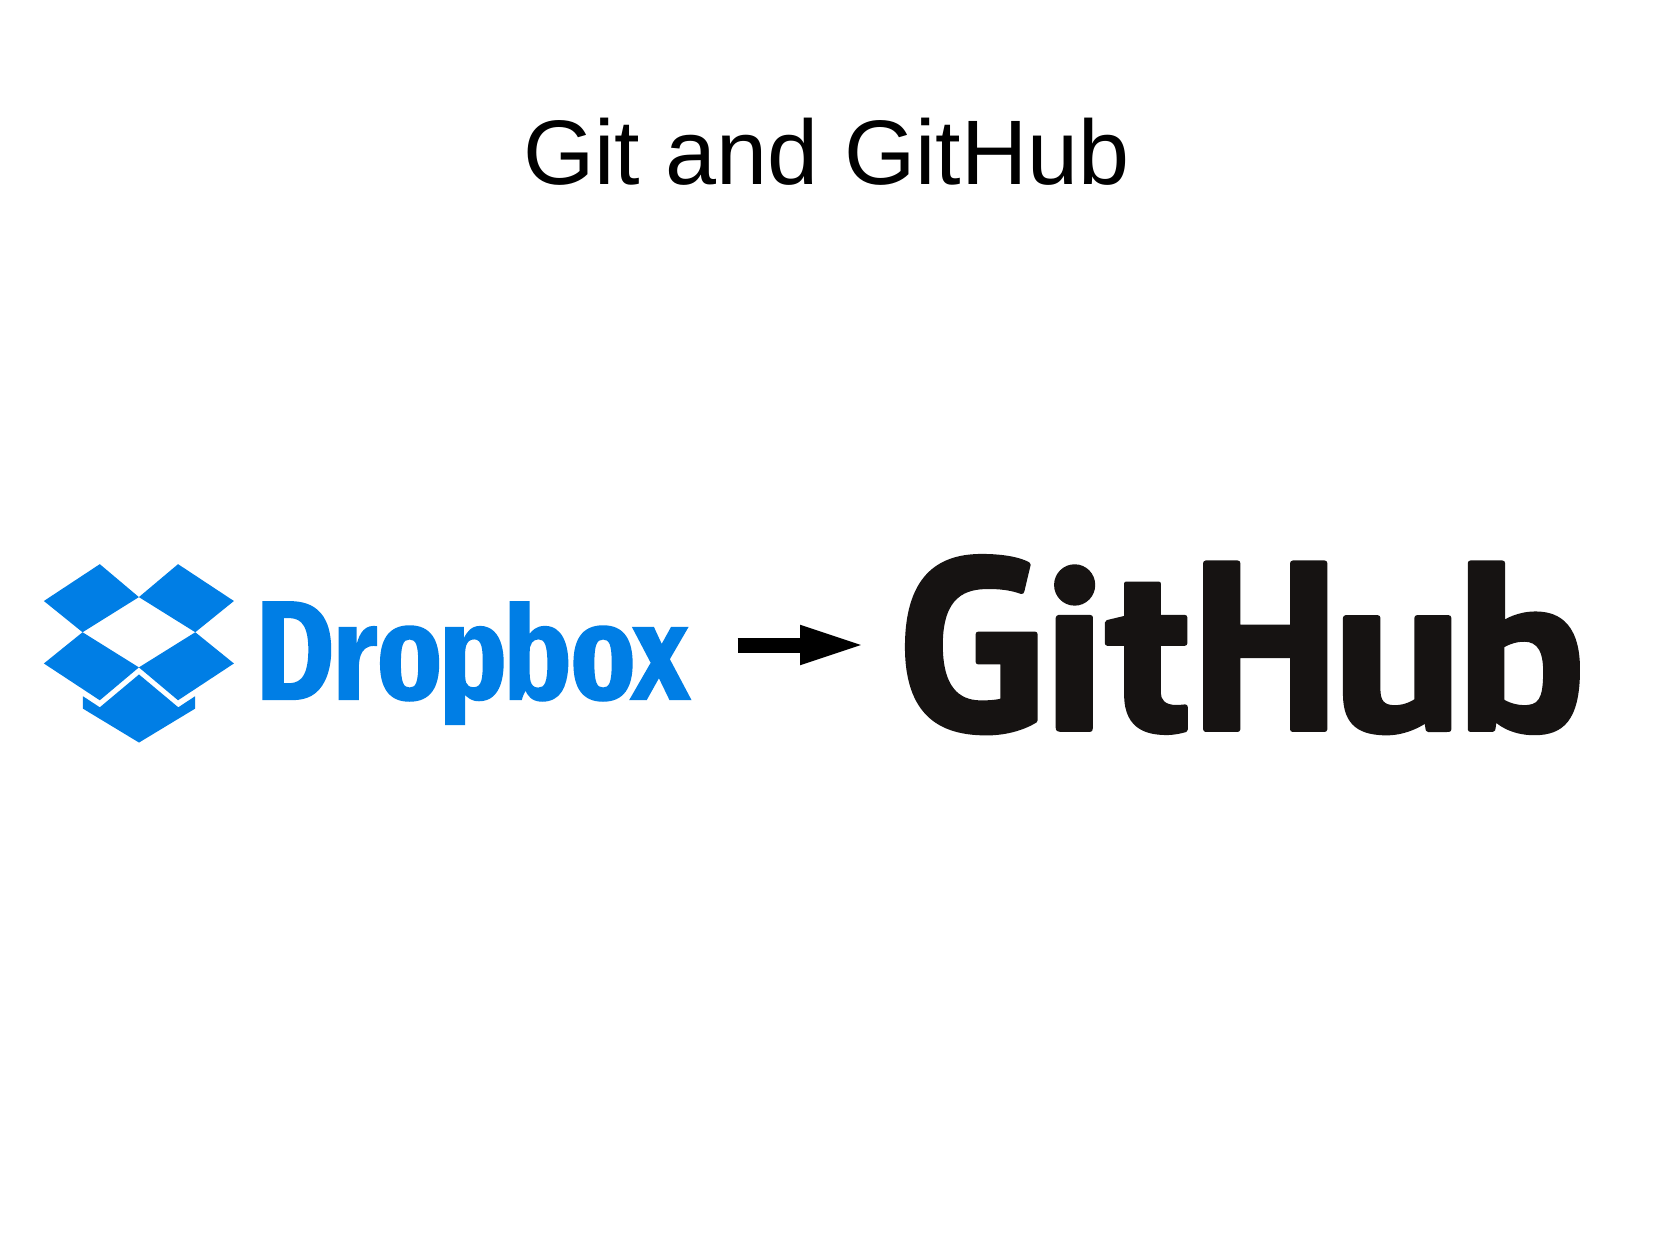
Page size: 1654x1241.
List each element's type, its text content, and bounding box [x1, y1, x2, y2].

picture [904, 553, 1580, 736]
title Git and GitHub [82, 49, 1571, 257]
picture [39, 553, 715, 750]
